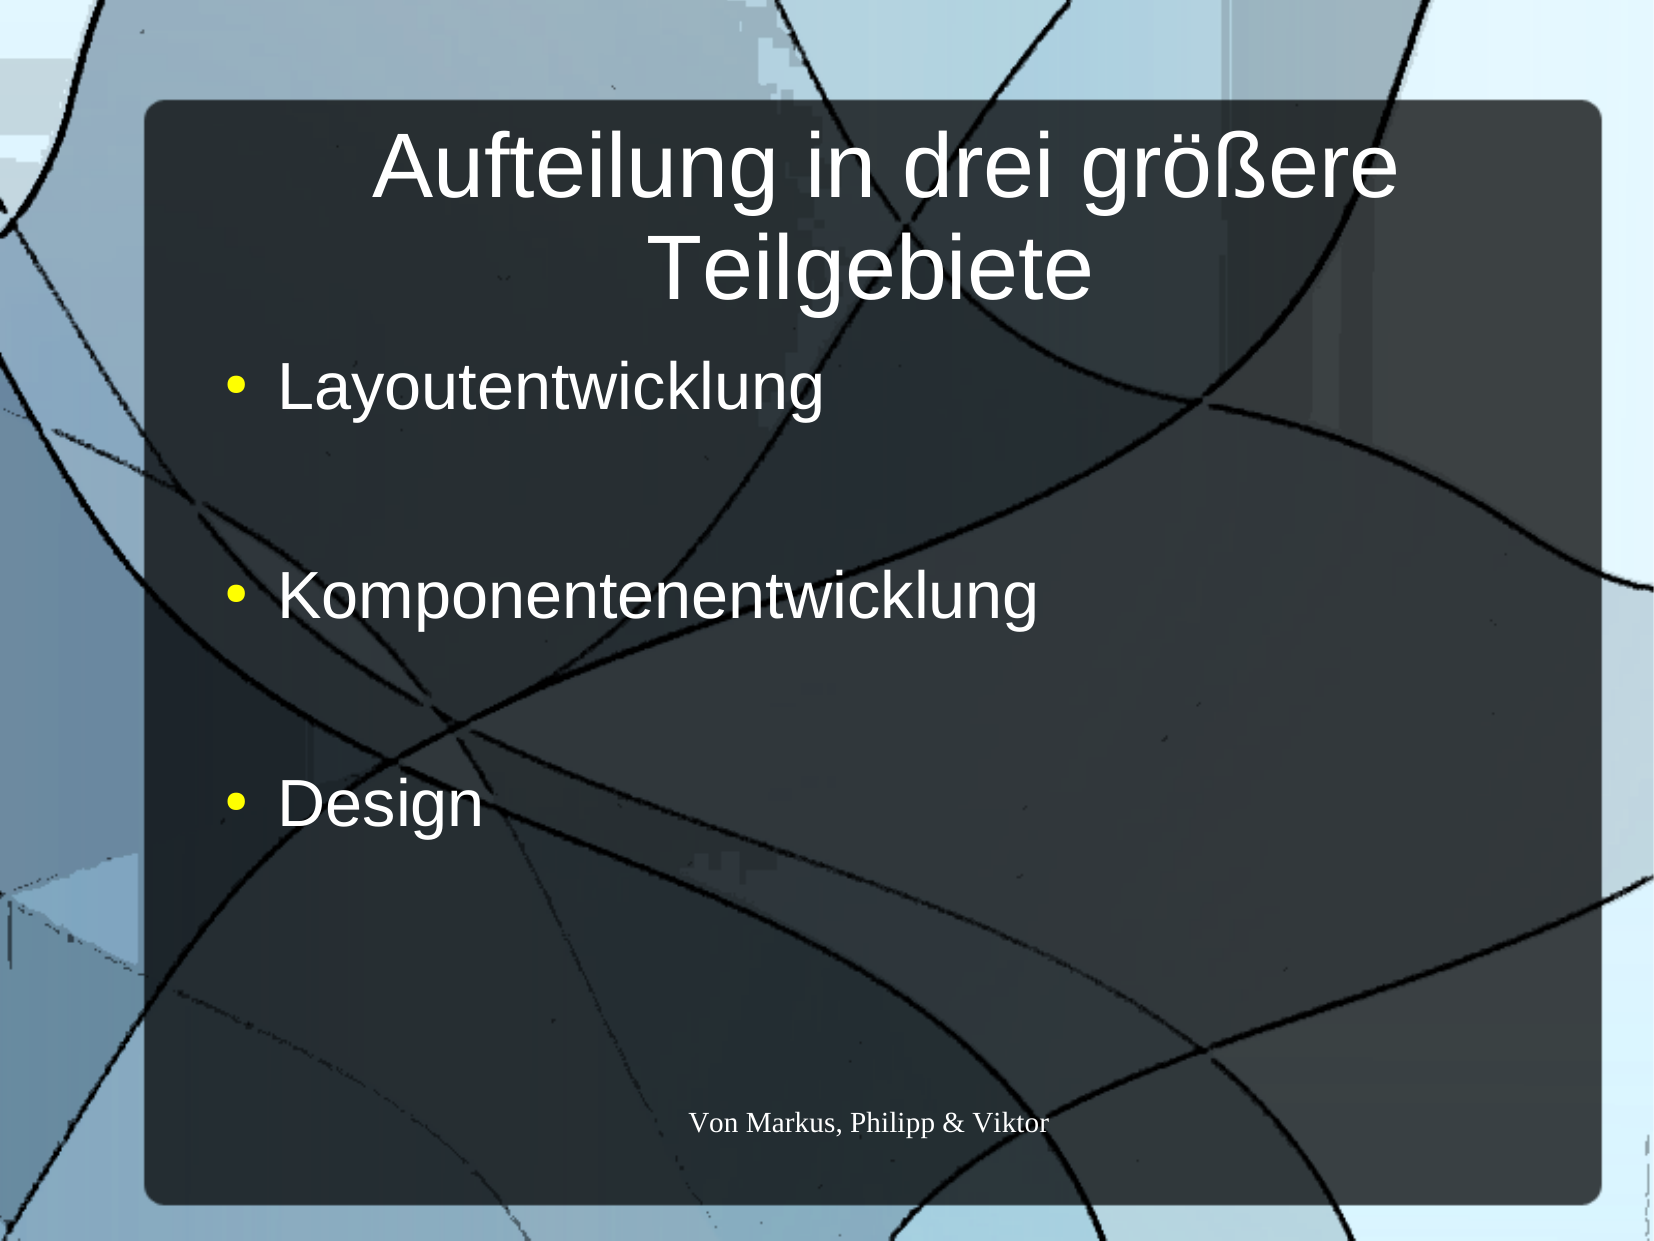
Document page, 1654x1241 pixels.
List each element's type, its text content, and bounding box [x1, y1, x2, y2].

list Layoutentwicklung Komponentenentwicklung Design [206, 349, 1571, 1034]
title Aufteilung in drei größere Teilgebiete [159, 108, 1583, 325]
picture [0, 0, 1654, 1241]
